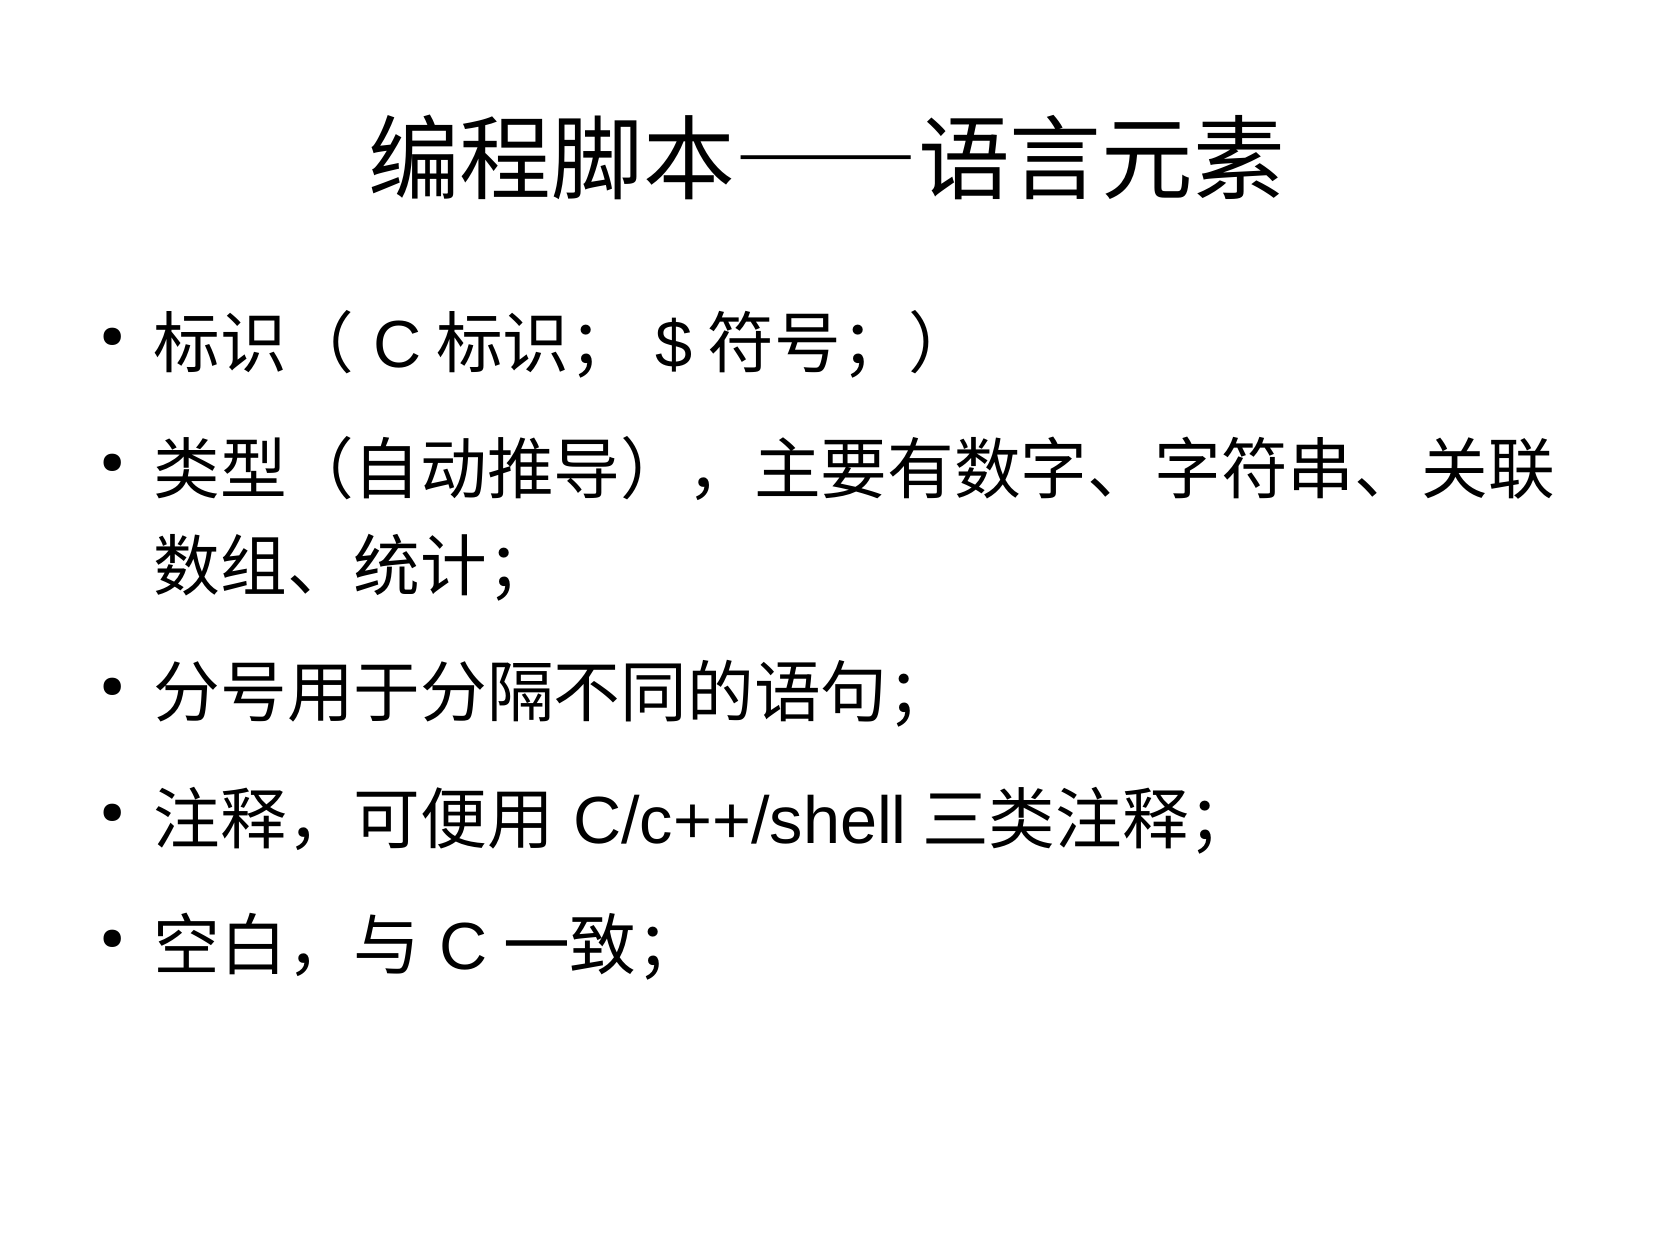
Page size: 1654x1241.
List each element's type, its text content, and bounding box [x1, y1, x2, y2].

list 标识（C标识；$符号；） 类型（自动推导），主要有数字、字符串、关联数组、统计； 分号用于分隔不同的语句； 注释，可便用C/c++/shell三类注释； 空白，与C一致； [82, 290, 1571, 1010]
title 编程脚本——语言元素 [82, 49, 1571, 257]
